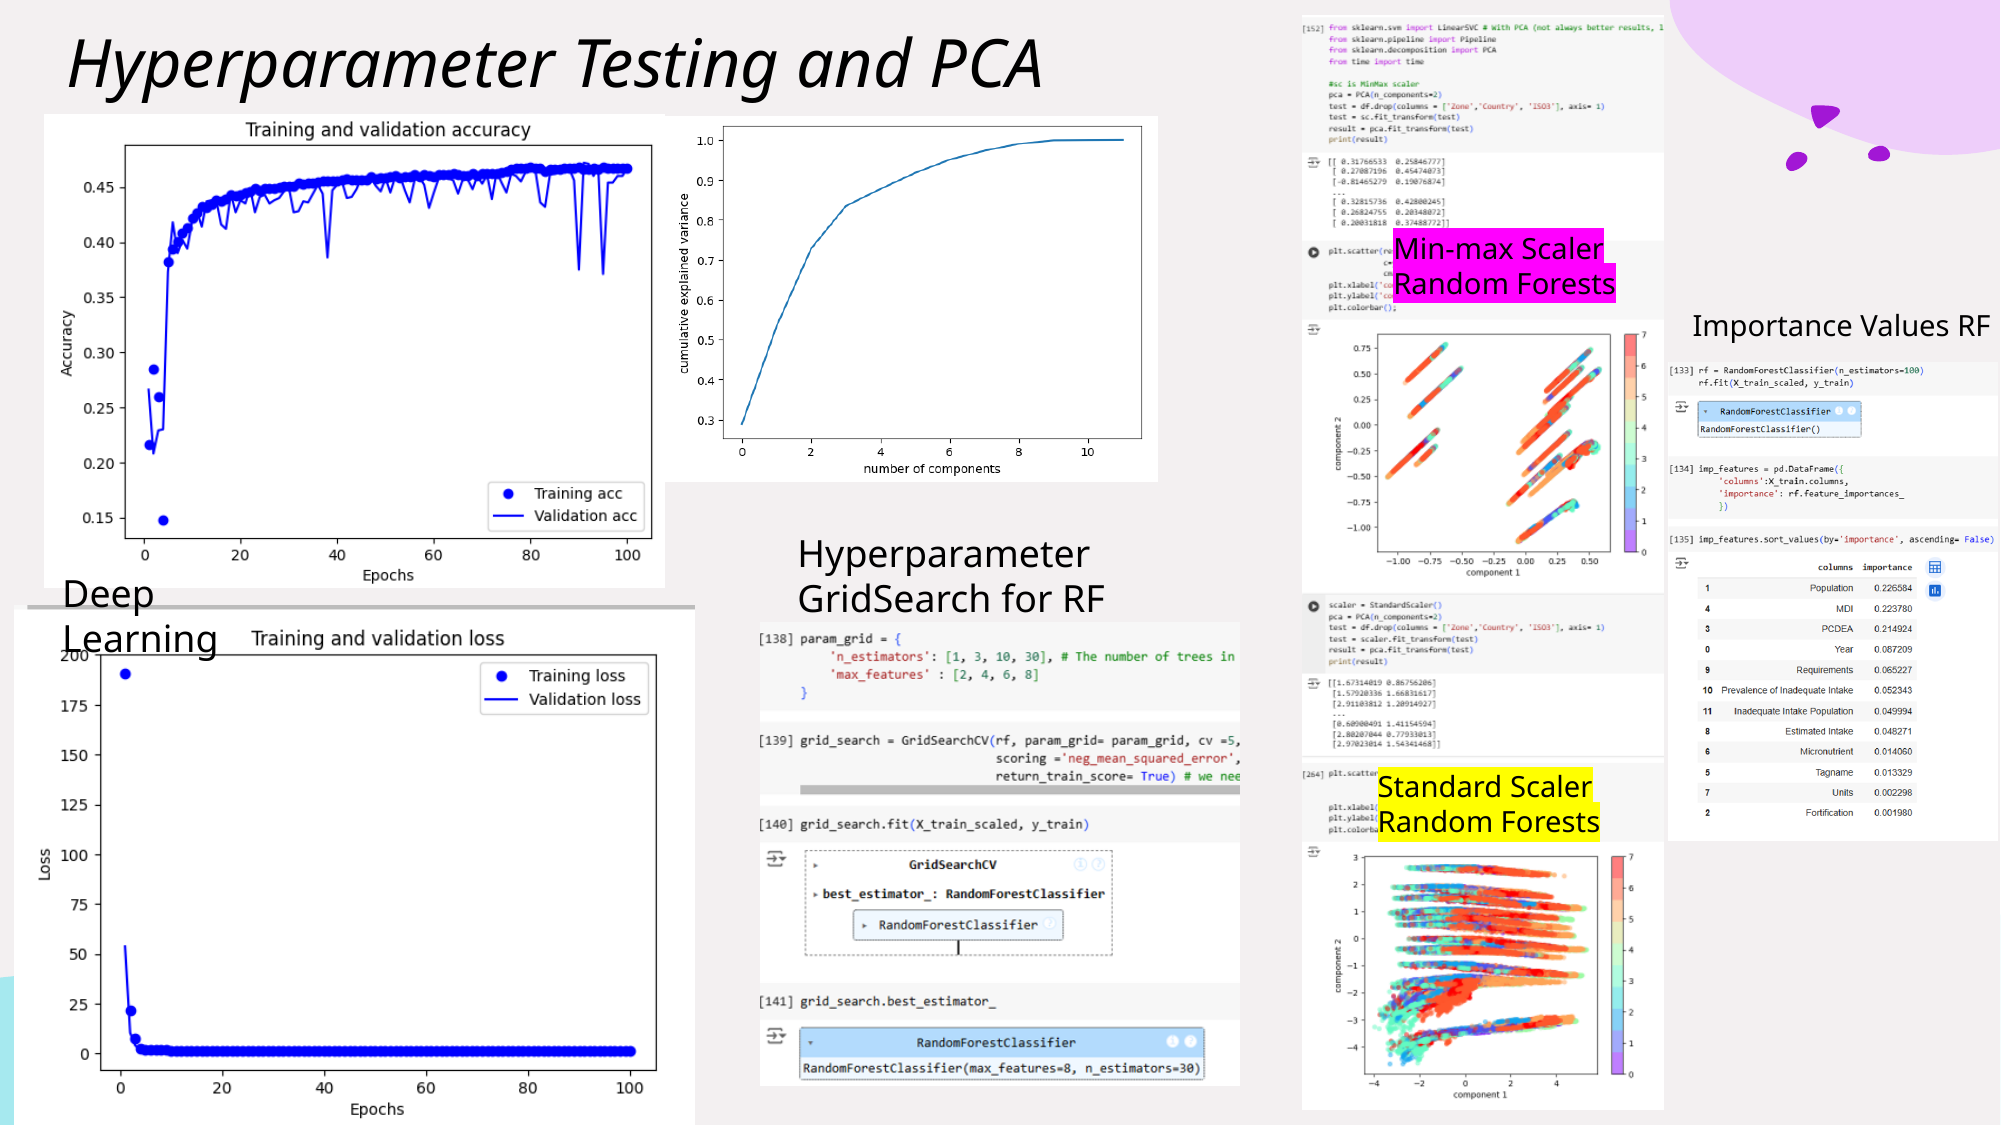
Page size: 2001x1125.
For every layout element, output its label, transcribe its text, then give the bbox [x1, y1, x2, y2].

picture [760, 622, 1240, 1086]
picture [1668, 362, 1998, 841]
picture [1302, 15, 1664, 1110]
title Hyperparameter Testing and PCA [51, 0, 1298, 108]
text_box Importance Values RF [1677, 299, 1998, 351]
picture [14, 606, 695, 1125]
text_box Min-max Scaler Random Forests [1378, 222, 1664, 309]
text_box [0, 0, 2000, 1125]
text_box Standard Scaler Random Forests [1362, 761, 1649, 848]
picture [44, 114, 1158, 588]
text_box Deep Learning [47, 562, 333, 624]
text_box Hyperparameter GridSearch for RF [782, 522, 1240, 629]
